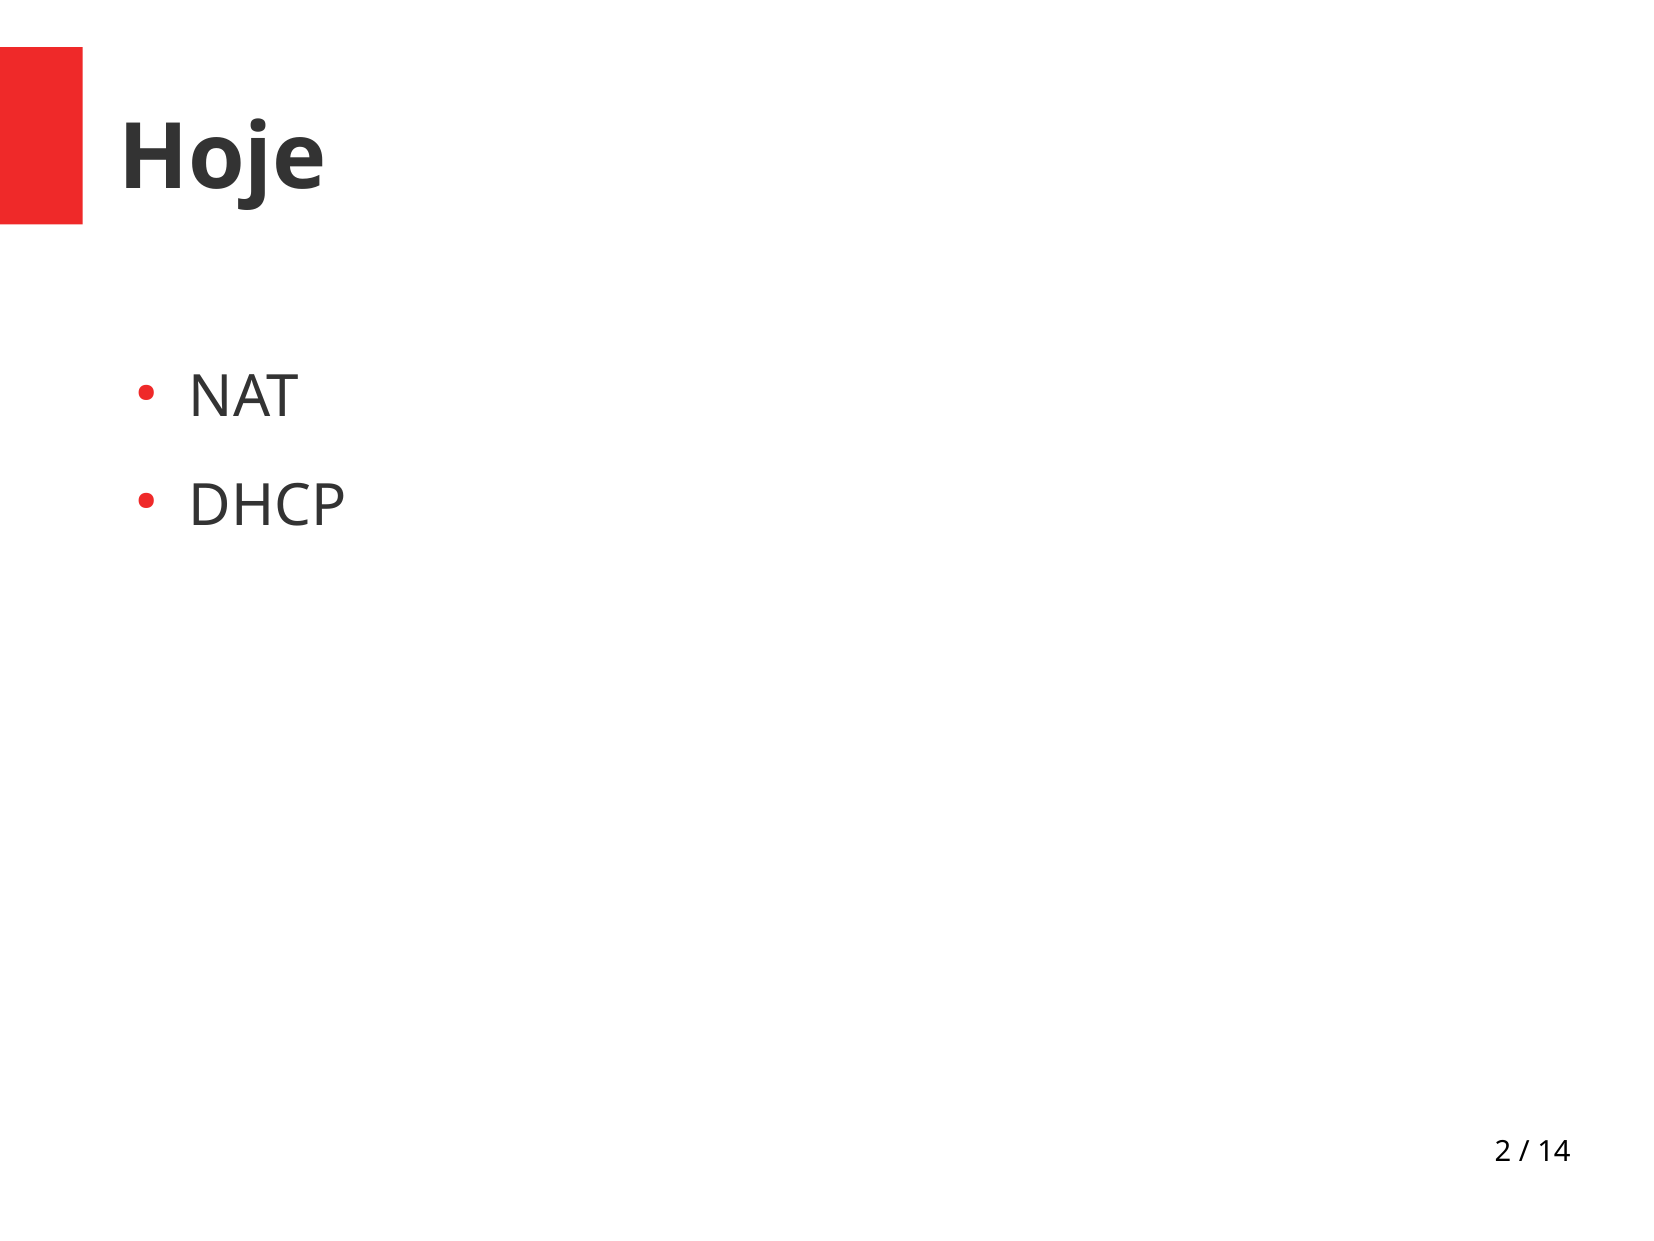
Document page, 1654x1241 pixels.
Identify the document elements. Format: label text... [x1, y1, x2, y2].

list NAT DHCP [118, 354, 1536, 1074]
title Hoje [118, 49, 1571, 257]
